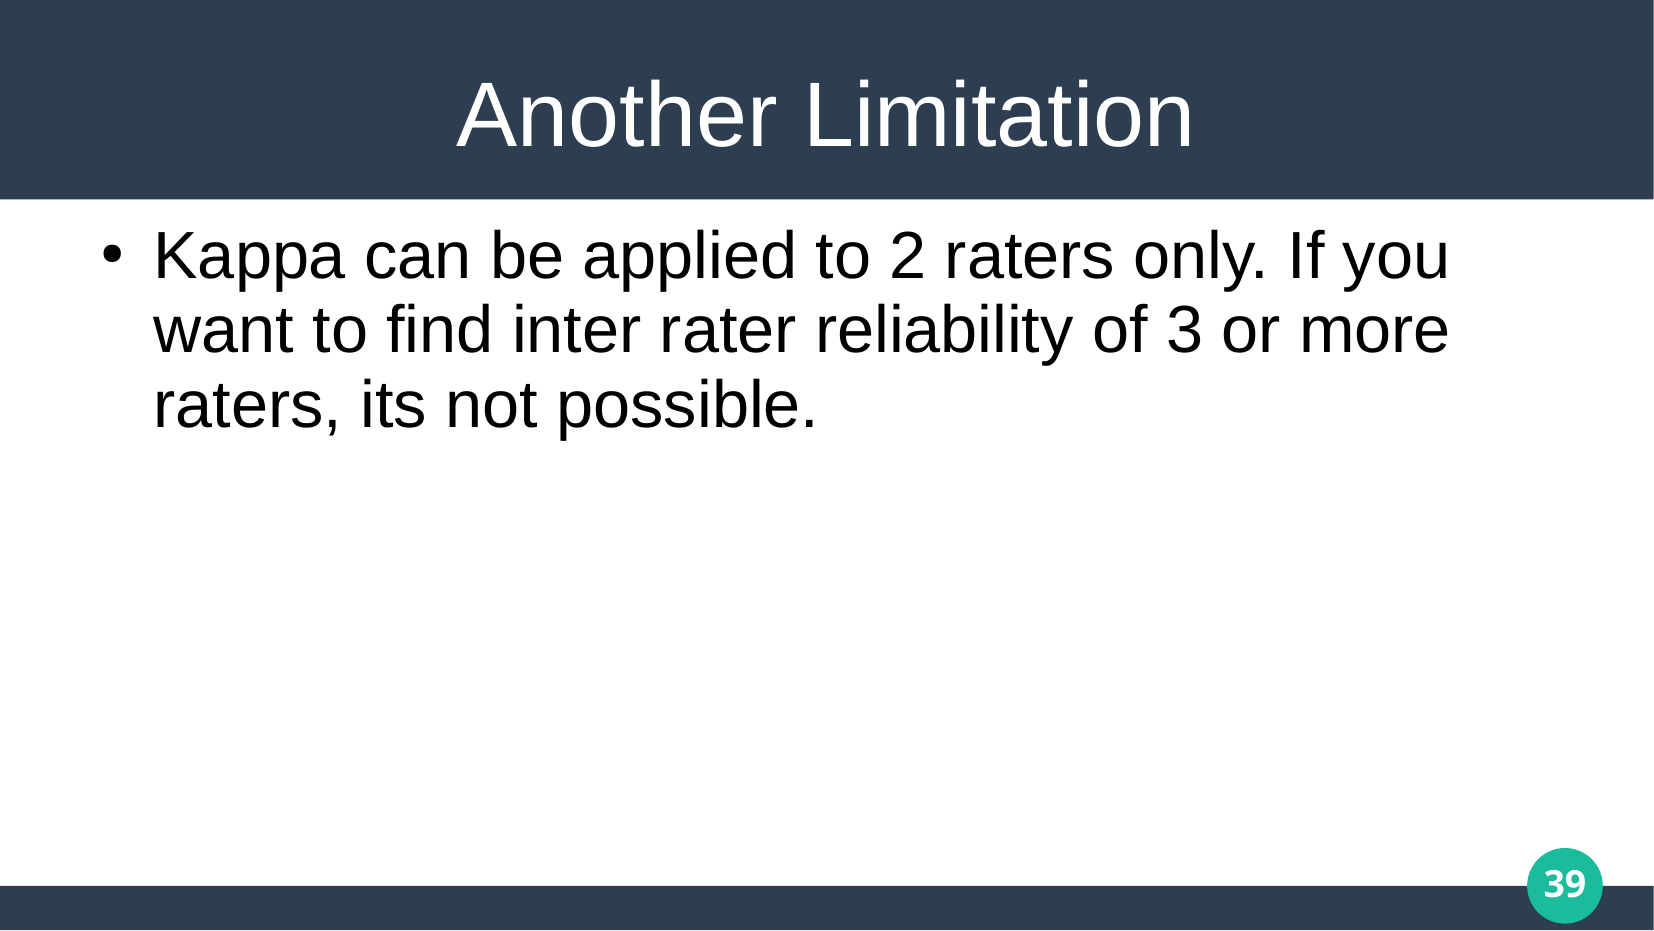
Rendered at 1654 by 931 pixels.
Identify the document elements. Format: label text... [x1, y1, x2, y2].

list Kappa can be applied to 2 raters only. If you want to find inter rater reliability of 3 or more raters, its not possible. [82, 217, 1571, 758]
title Another Limitation [82, 37, 1571, 193]
